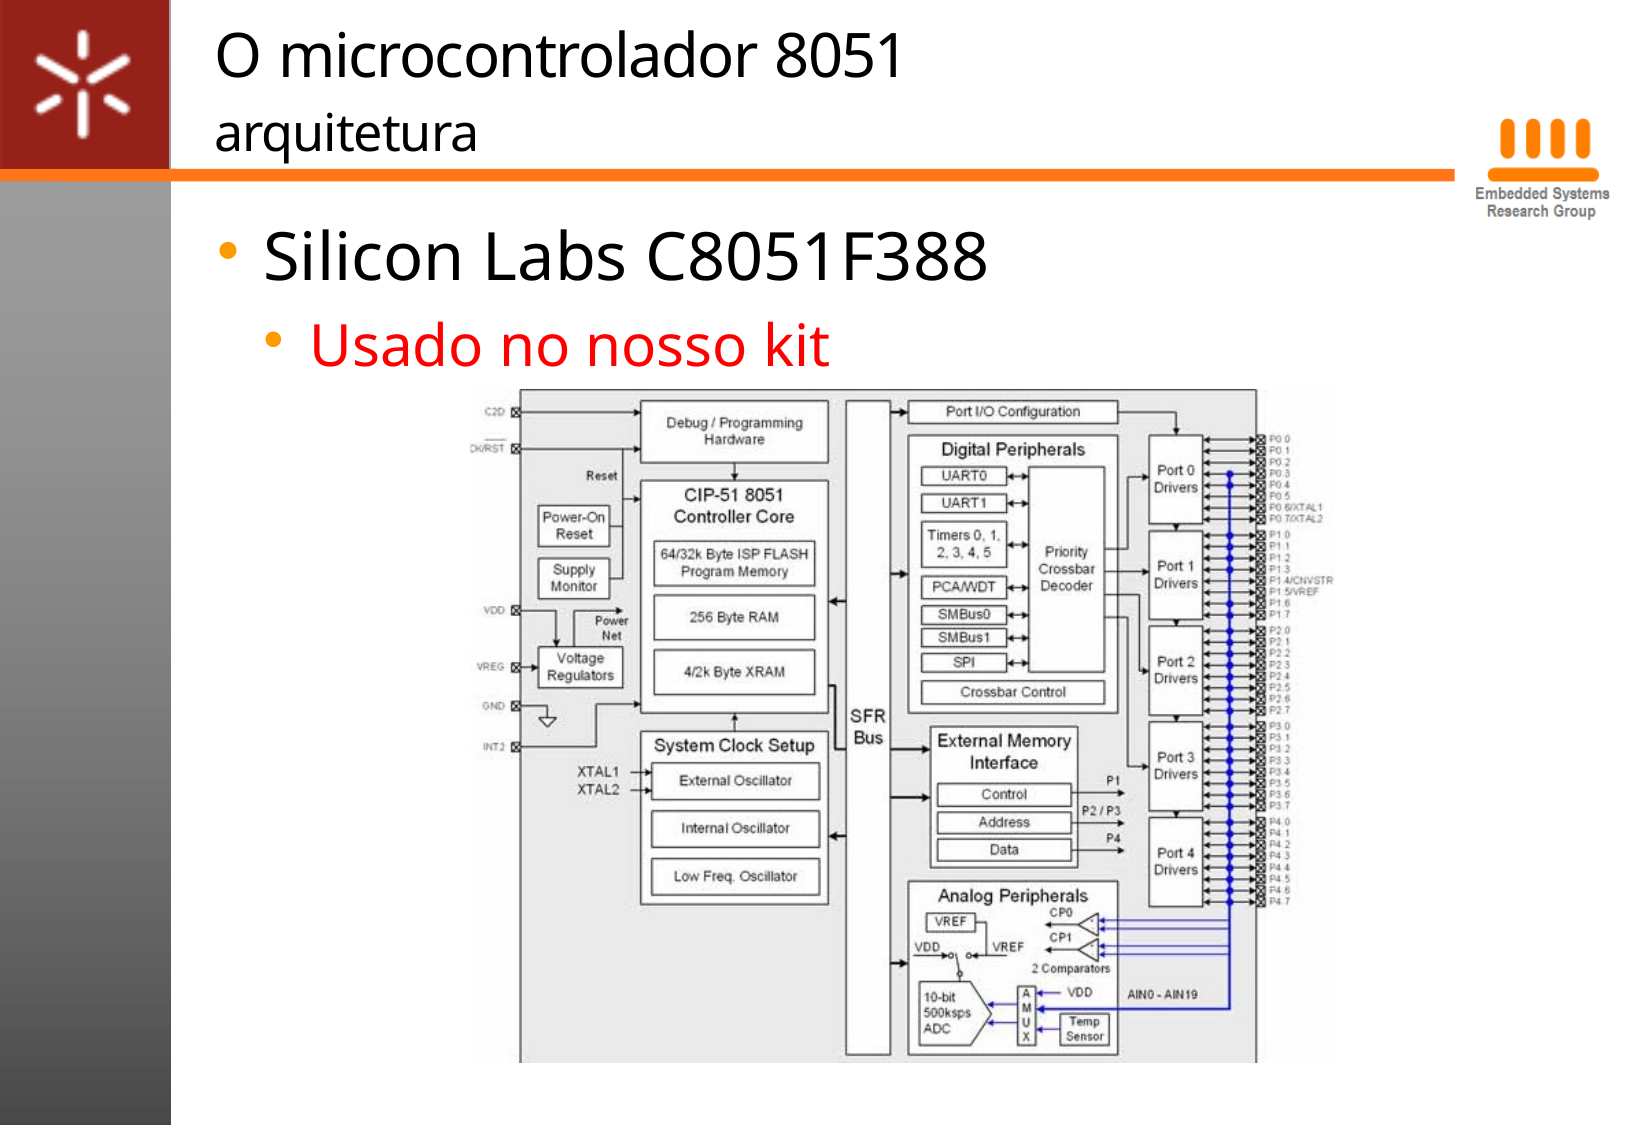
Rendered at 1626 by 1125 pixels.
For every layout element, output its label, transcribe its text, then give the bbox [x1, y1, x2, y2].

picture [0, 182, 171, 1125]
picture [470, 389, 1335, 1063]
text_box Silicon Labs C8051F388 Usado no nosso kit [214, 196, 1524, 379]
picture [0, 0, 171, 169]
title O microcontrolador 8051 arquitetura [212, 16, 1347, 234]
picture [1475, 118, 1610, 220]
